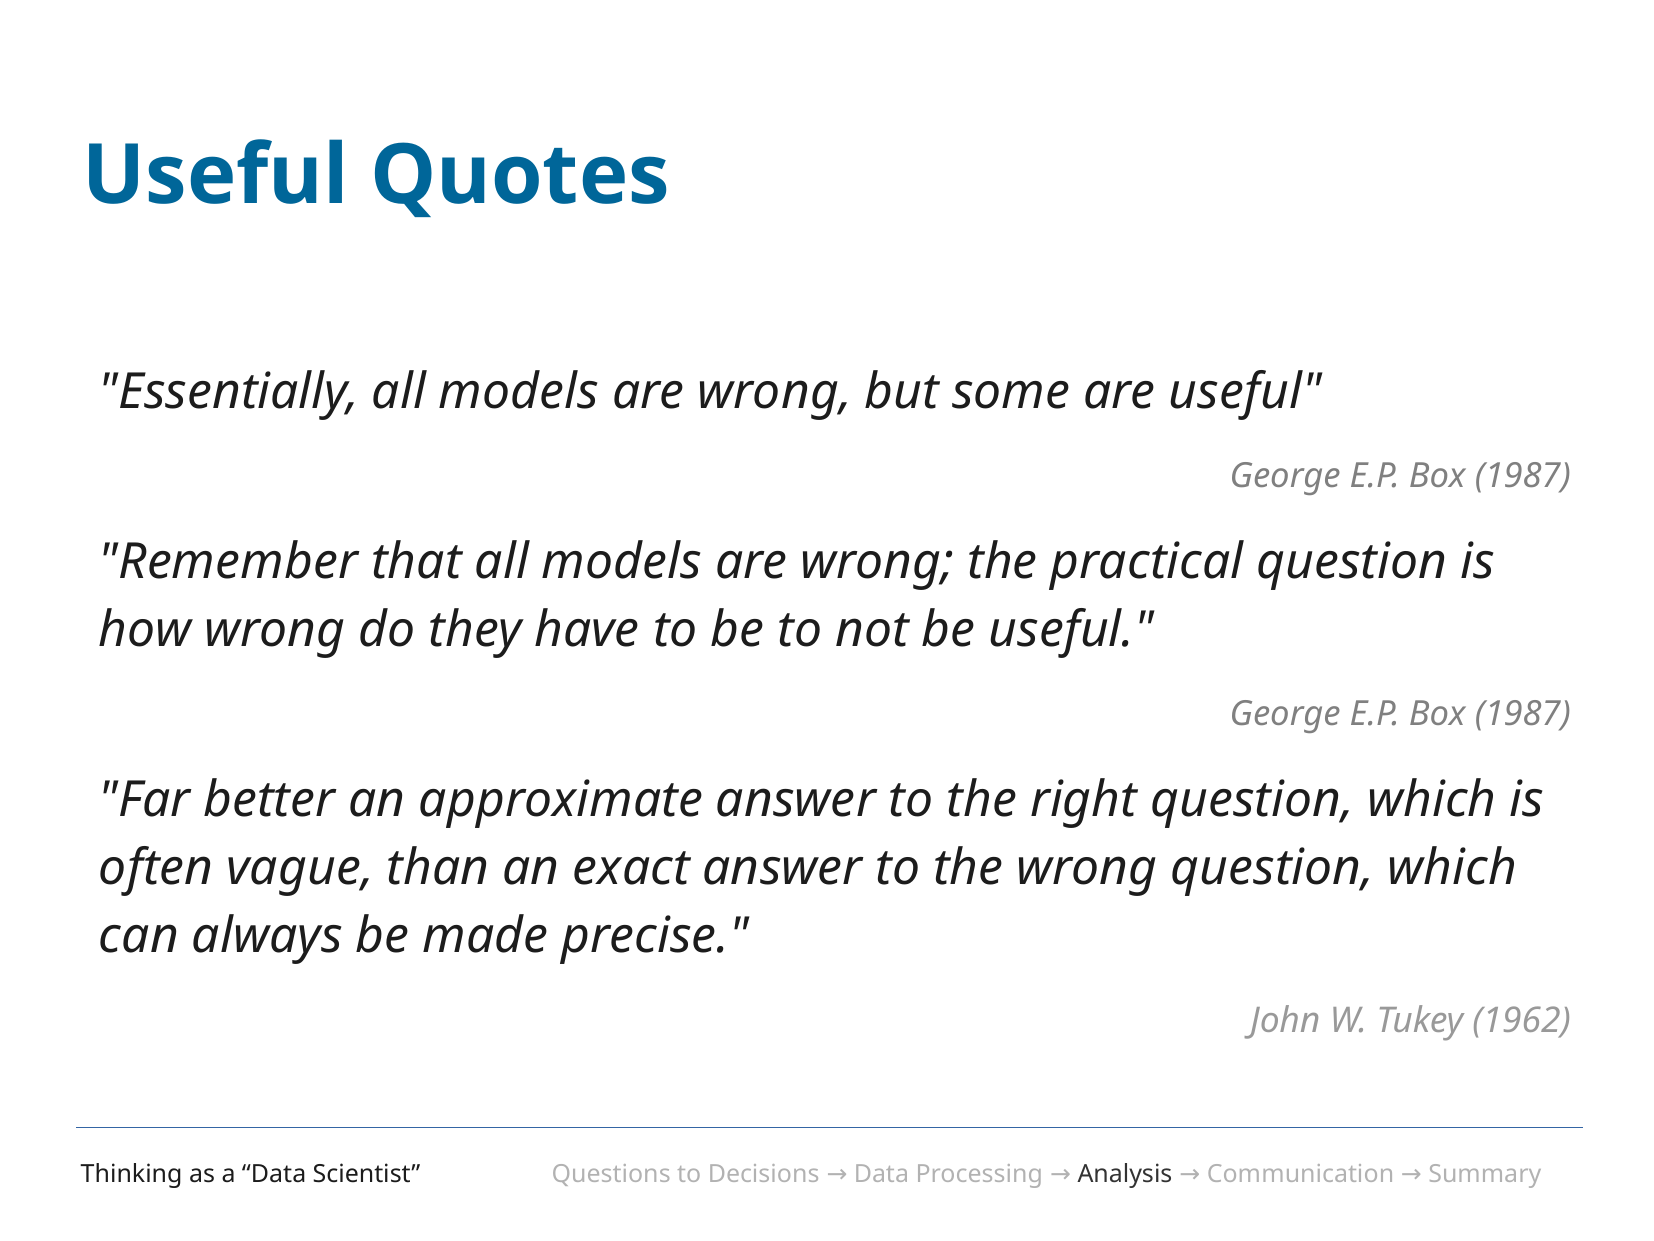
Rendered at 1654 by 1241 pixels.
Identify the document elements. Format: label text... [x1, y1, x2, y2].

list "Essentially, all models are wrong, but some are useful" George E.P. Box (1987) "Remember that all models are wrong; the practical question is how wrong do they have to be to not be useful." George E.P. Box (1987) "Far better an approximate answer to the right question, which is often vague, than an exact answer to the wrong question, which can always be made precise." John W. Tukey (1962) [82, 355, 1571, 1047]
title Useful Quotes [82, 72, 1571, 271]
text_box Thinking as a “Data Scientist” [65, 1148, 536, 1225]
text_box Questions to Decisions → Data Processing → Analysis → Communication → Summary [536, 1148, 1587, 1225]
